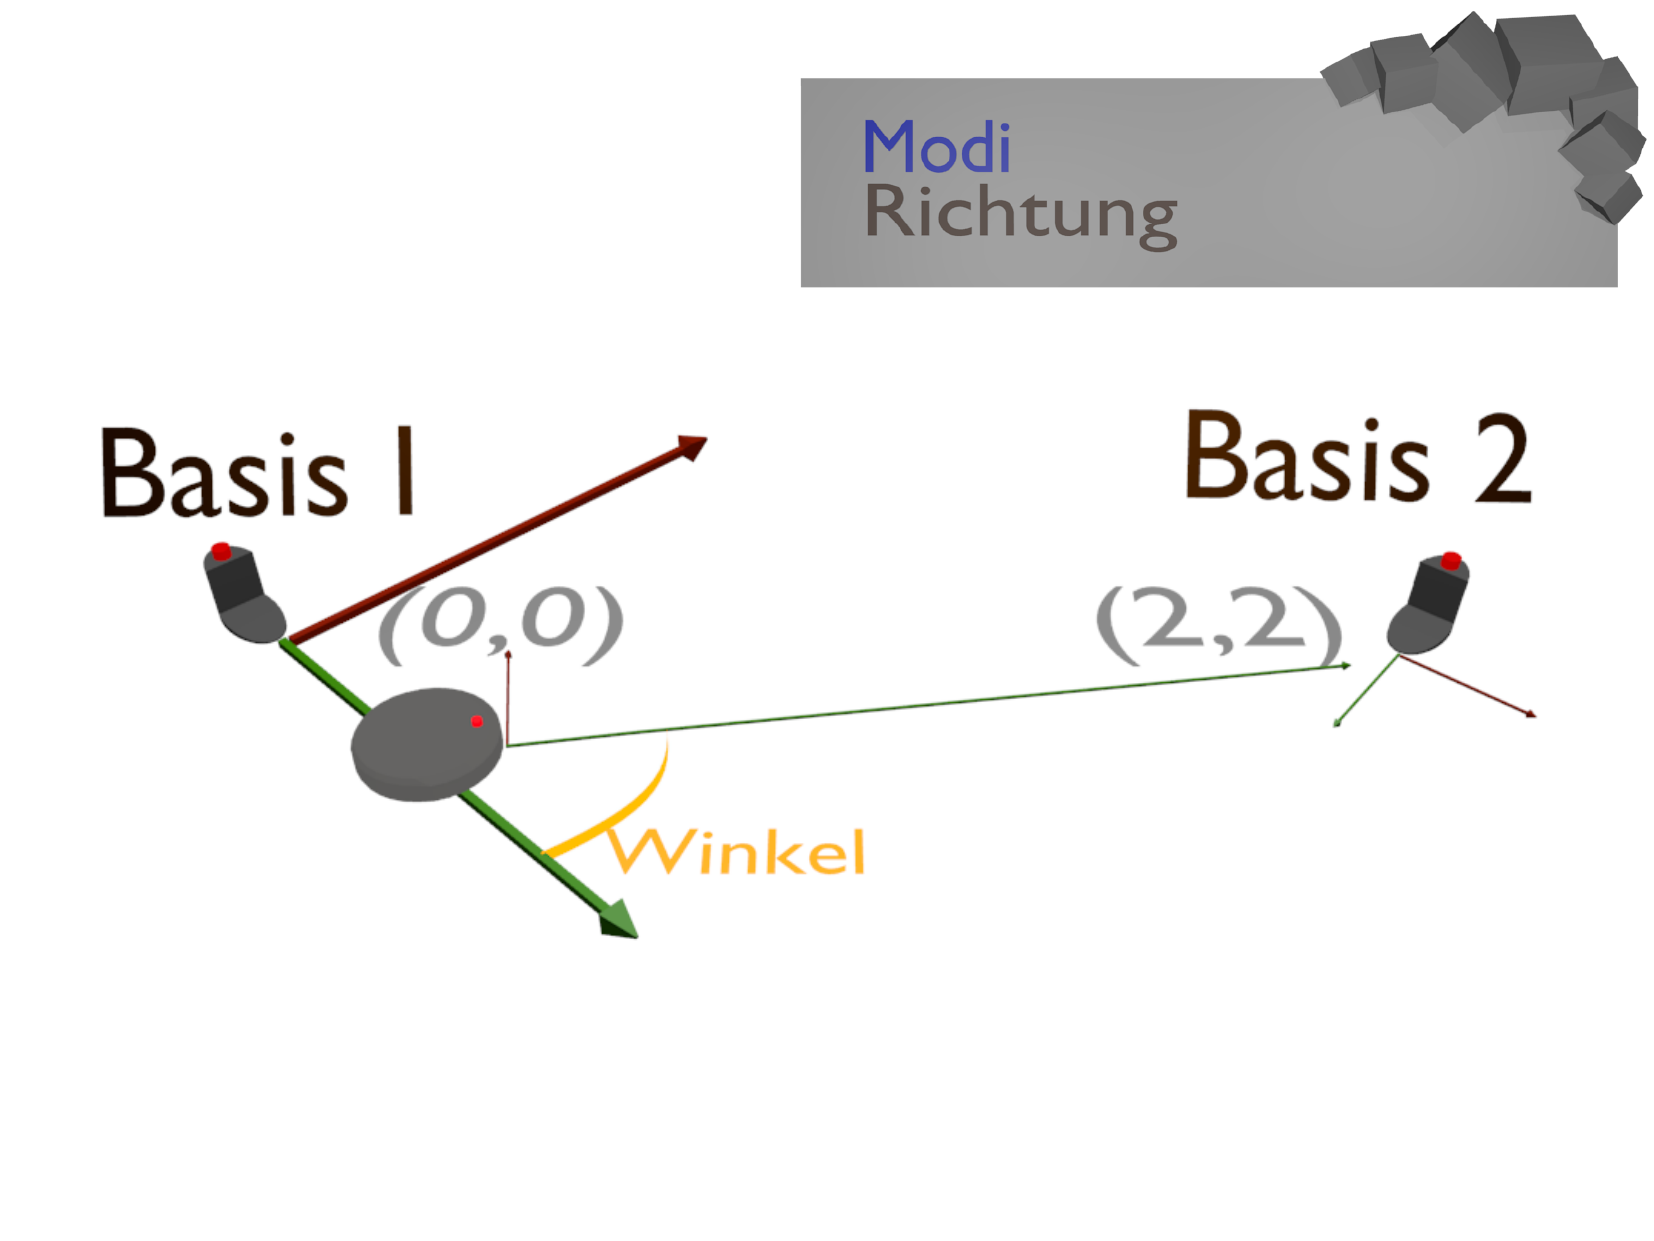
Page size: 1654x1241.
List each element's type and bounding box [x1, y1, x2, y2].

picture [88, 0, 1654, 1176]
